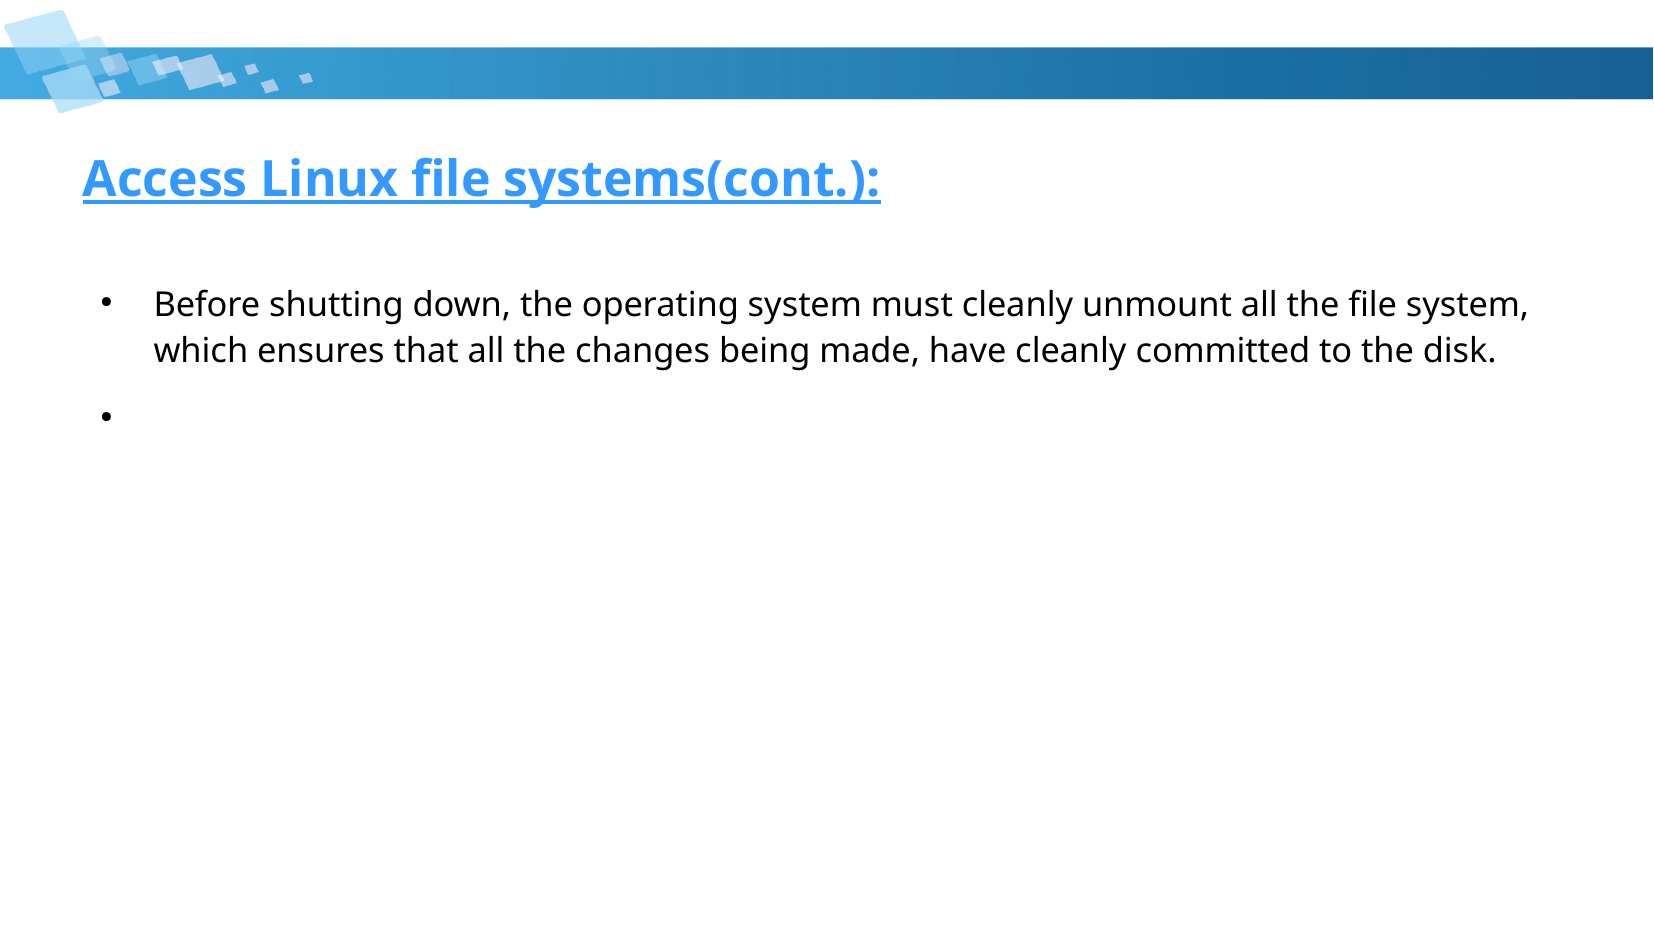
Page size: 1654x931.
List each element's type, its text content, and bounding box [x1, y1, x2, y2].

picture [0, 0, 1653, 929]
title Access Linux file systems(cont.): [82, 99, 1571, 255]
list Before shutting down, the operating system must cleanly unmount all the file system, which ensures that all the changes being made, have cleanly committed to the disk. [82, 279, 1571, 820]
